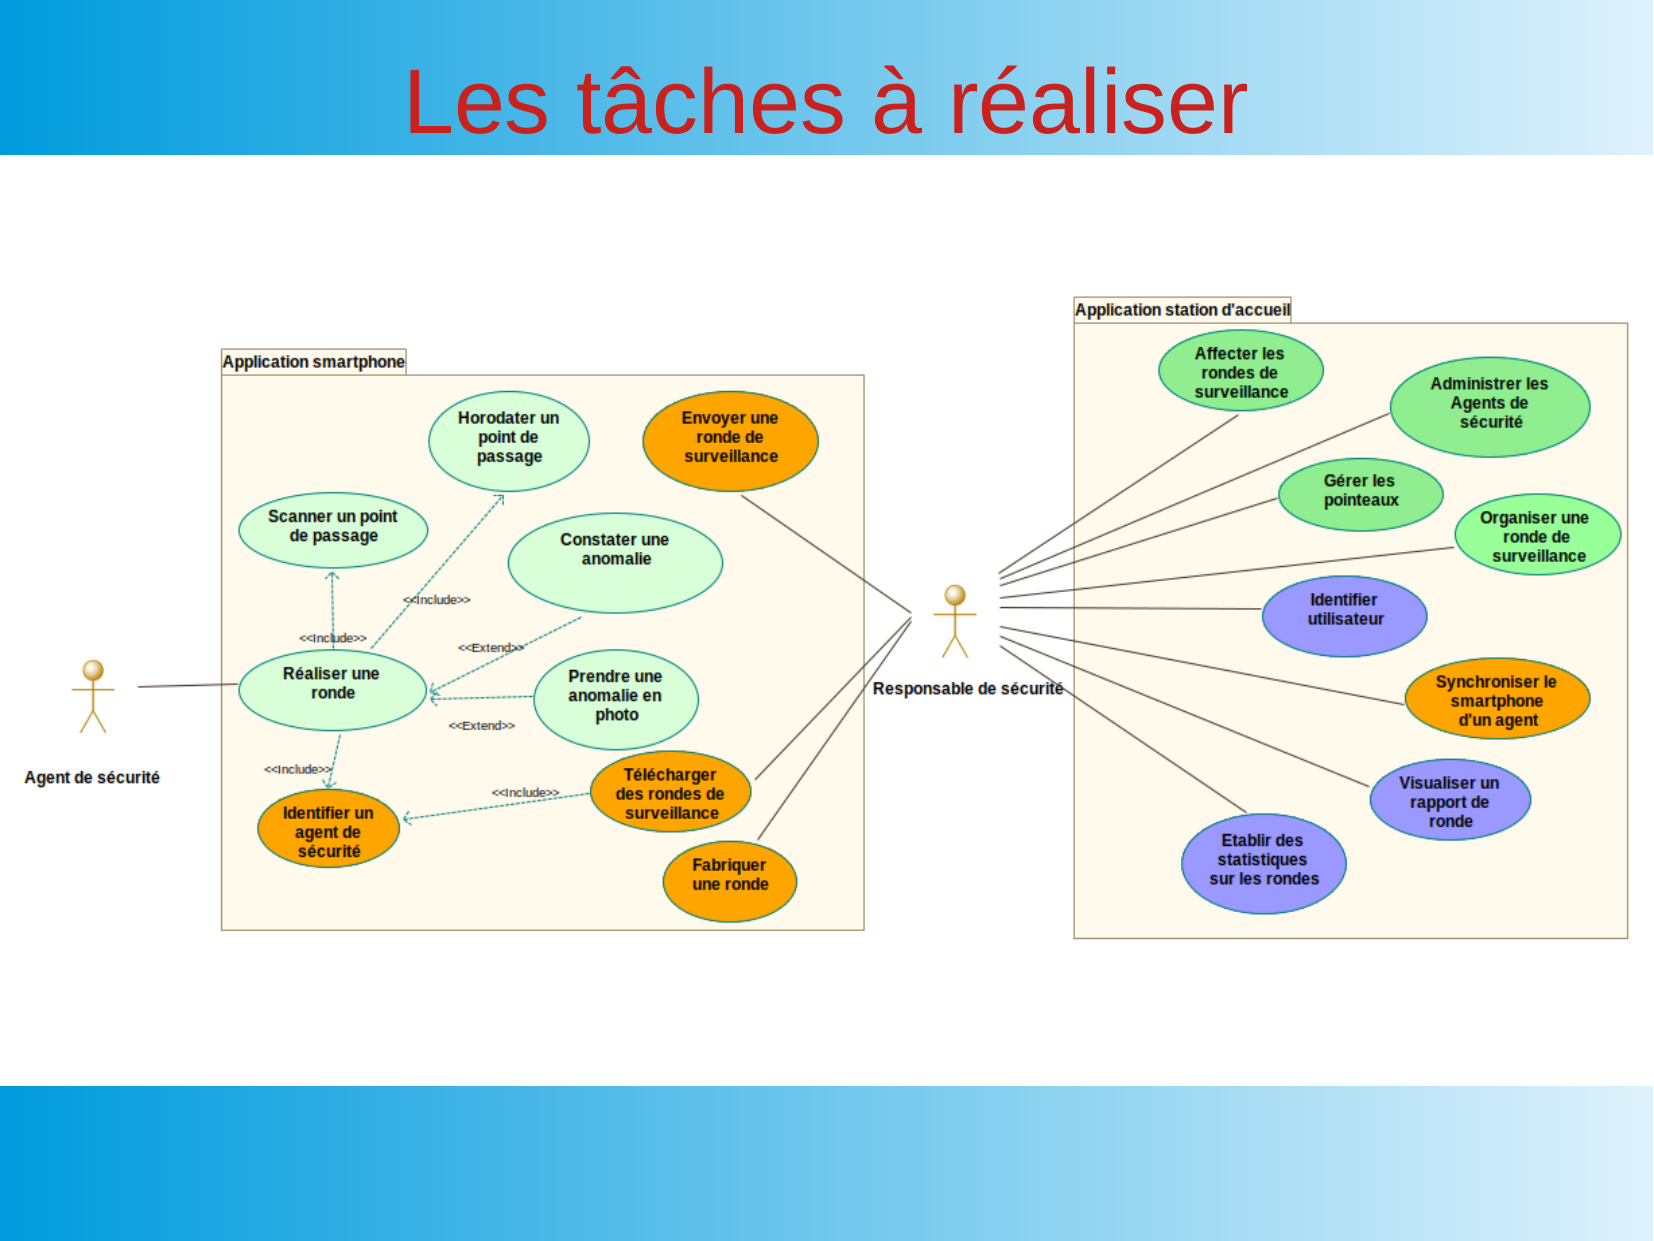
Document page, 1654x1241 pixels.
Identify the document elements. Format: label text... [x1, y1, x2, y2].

picture [11, 283, 1642, 953]
title Les tâches à réaliser [82, 49, 1571, 155]
